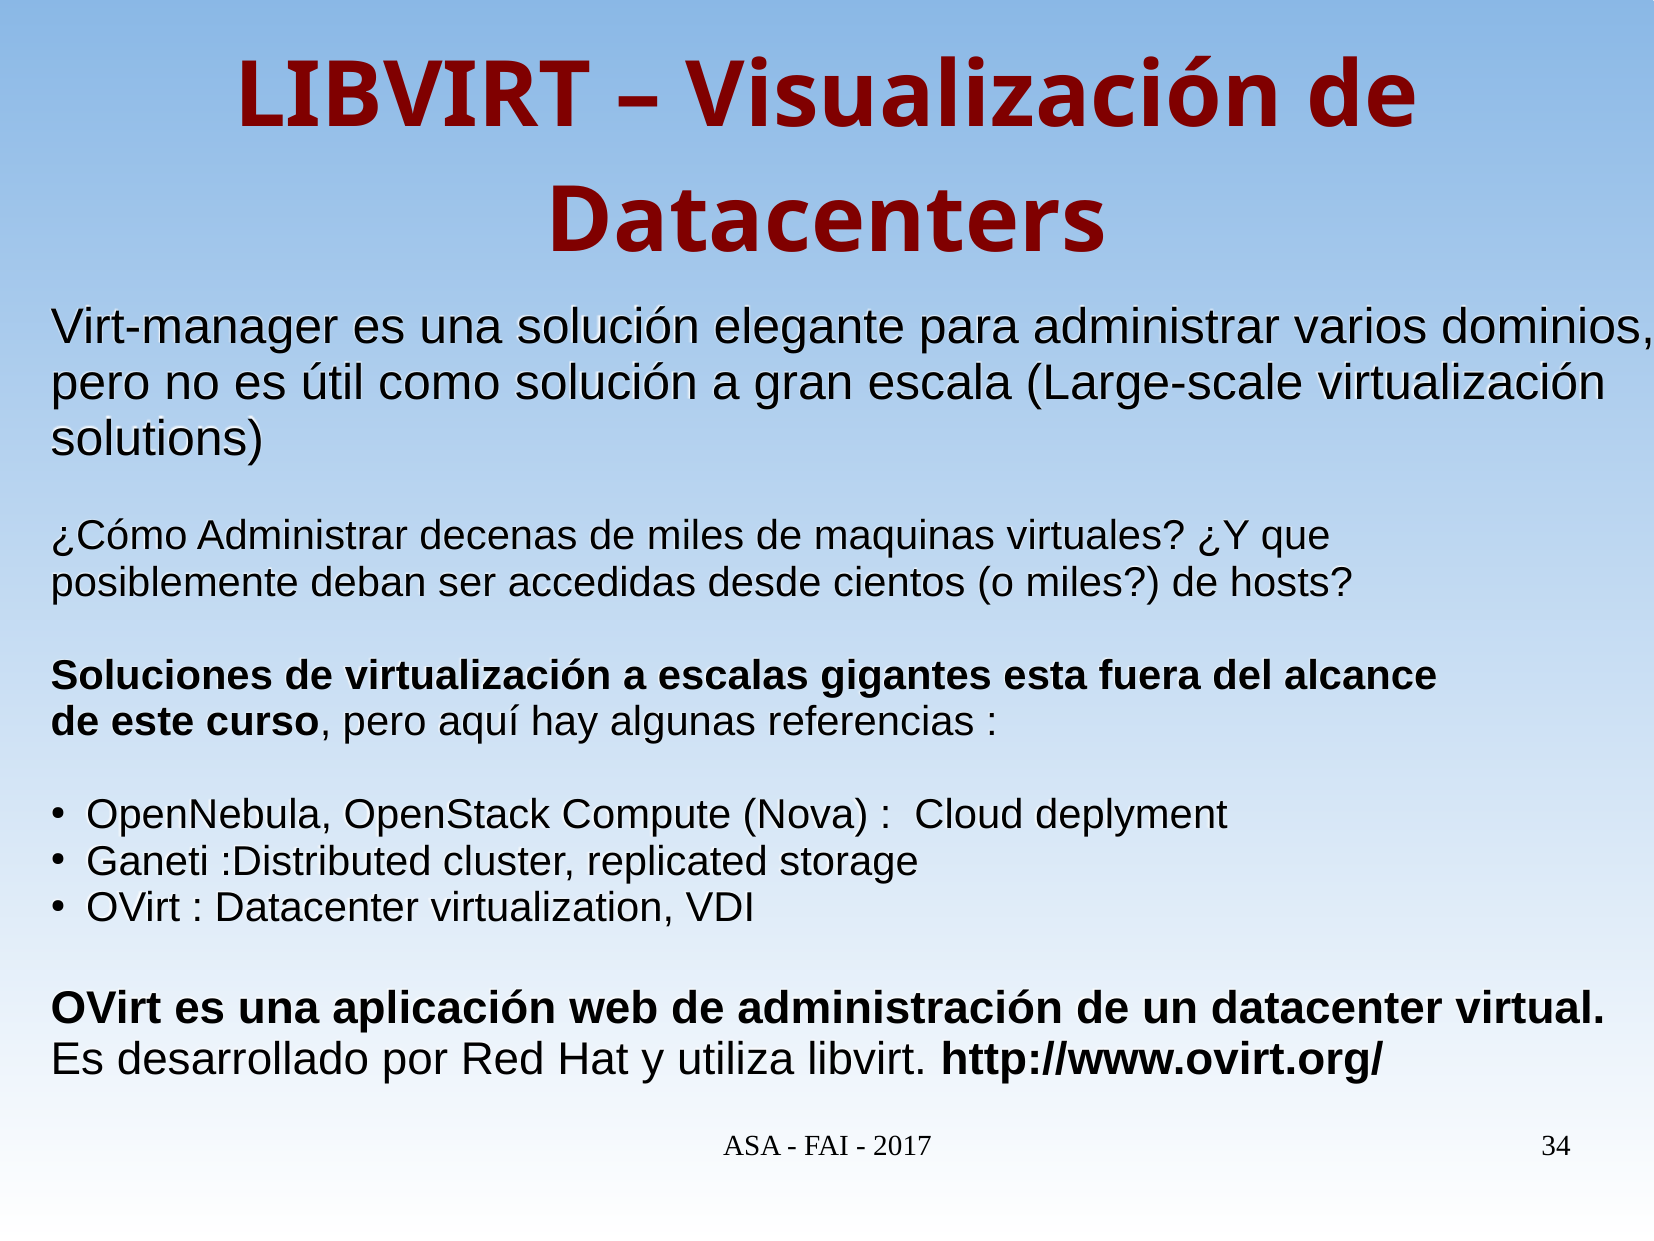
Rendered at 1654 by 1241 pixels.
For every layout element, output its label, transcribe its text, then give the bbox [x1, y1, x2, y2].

title LIBVIRT – Visualización de Datacenters [82, 33, 1571, 273]
text_box Virt-manager es una solución elegante para administrar varios dominios, pero no es útil como solución a gran escala (Large-scale virtualización solutions) ¿Cómo Administrar decenas de miles de maquinas virtuales? ¿Y que posiblemente deban ser accedidas desde cientos (o miles?) de hosts? Soluciones de virtualización a escalas gigantes esta fuera del alcance de este curso, pero aquí hay algunas referencias : OpenNebula, OpenStack Compute (Nova) : Cloud deplyment Ganeti :Distributed cluster, replicated storage OVirt : Datacenter virtualization, VDI OVirt es una aplicación web de administración de un datacenter virtual. Es desarrollado por Red Hat y utiliza libvirt. http://www.ovirt.org/ [35, 290, 1654, 1176]
